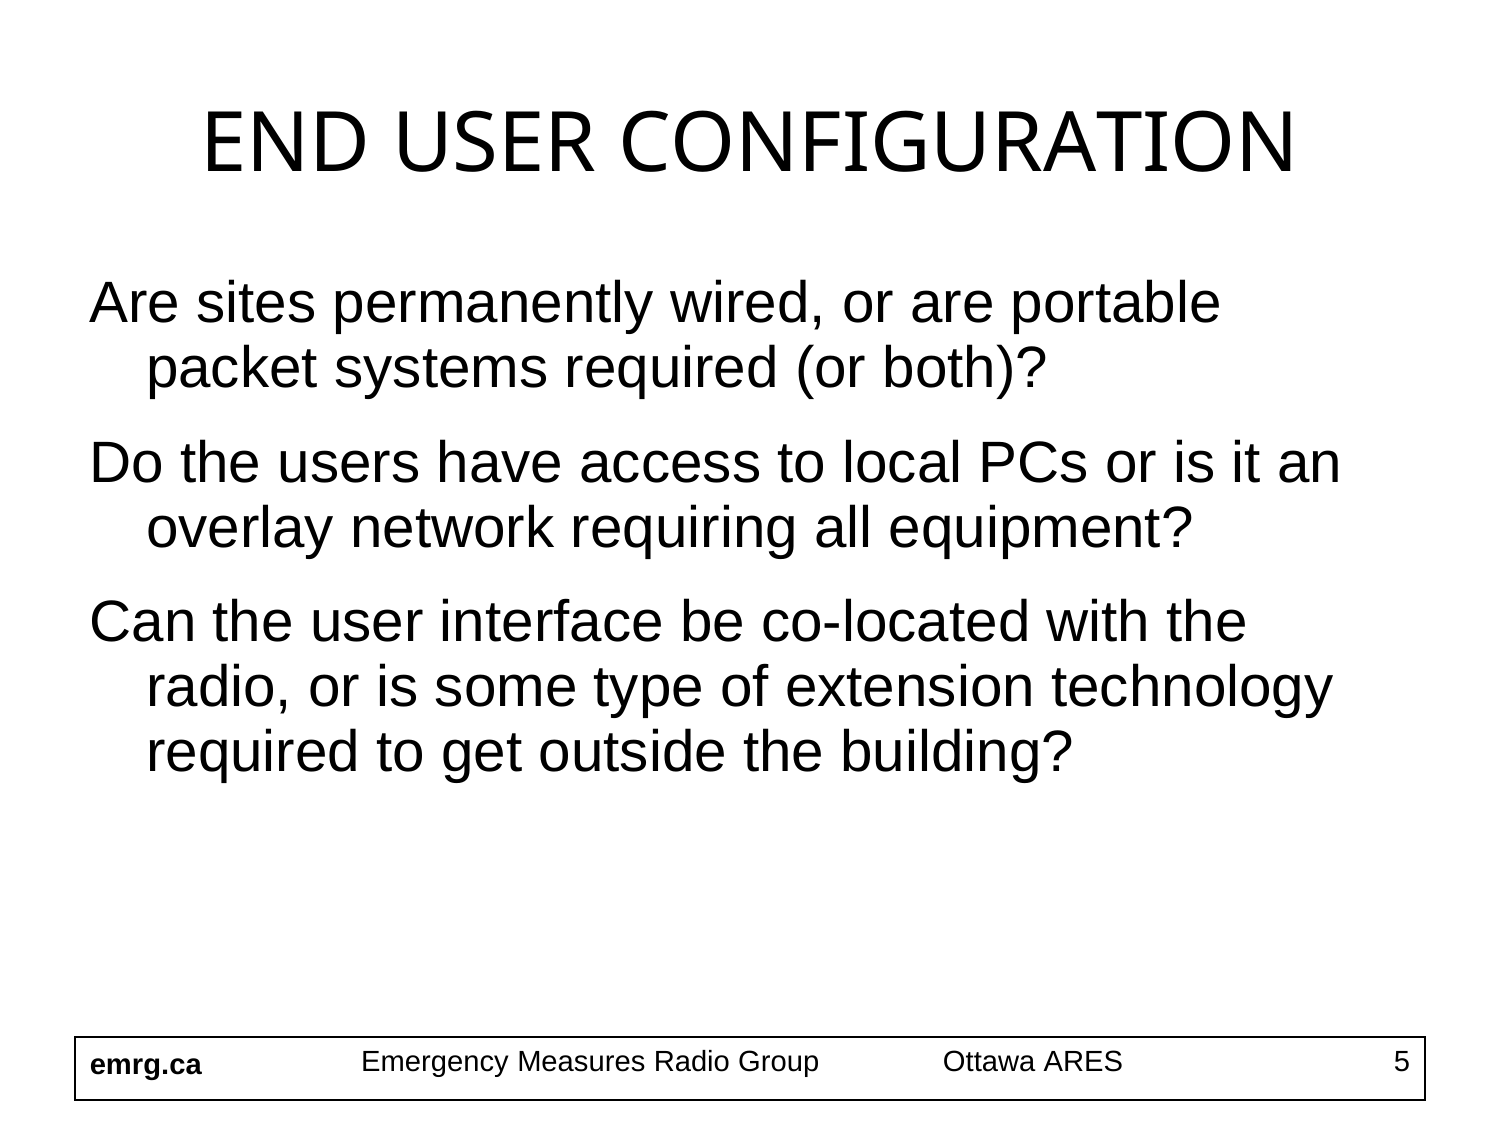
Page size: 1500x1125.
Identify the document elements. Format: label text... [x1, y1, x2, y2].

title END USER CONFIGURATION [75, 45, 1426, 233]
list Are sites permanently wired, or are portable packet systems required (or both)? Do the users have access to local PCs or is it an overlay network requiring all equipment? Can the user interface be co-located with the radio, or is some type of extension technology required to get outside the building? [75, 262, 1426, 1006]
